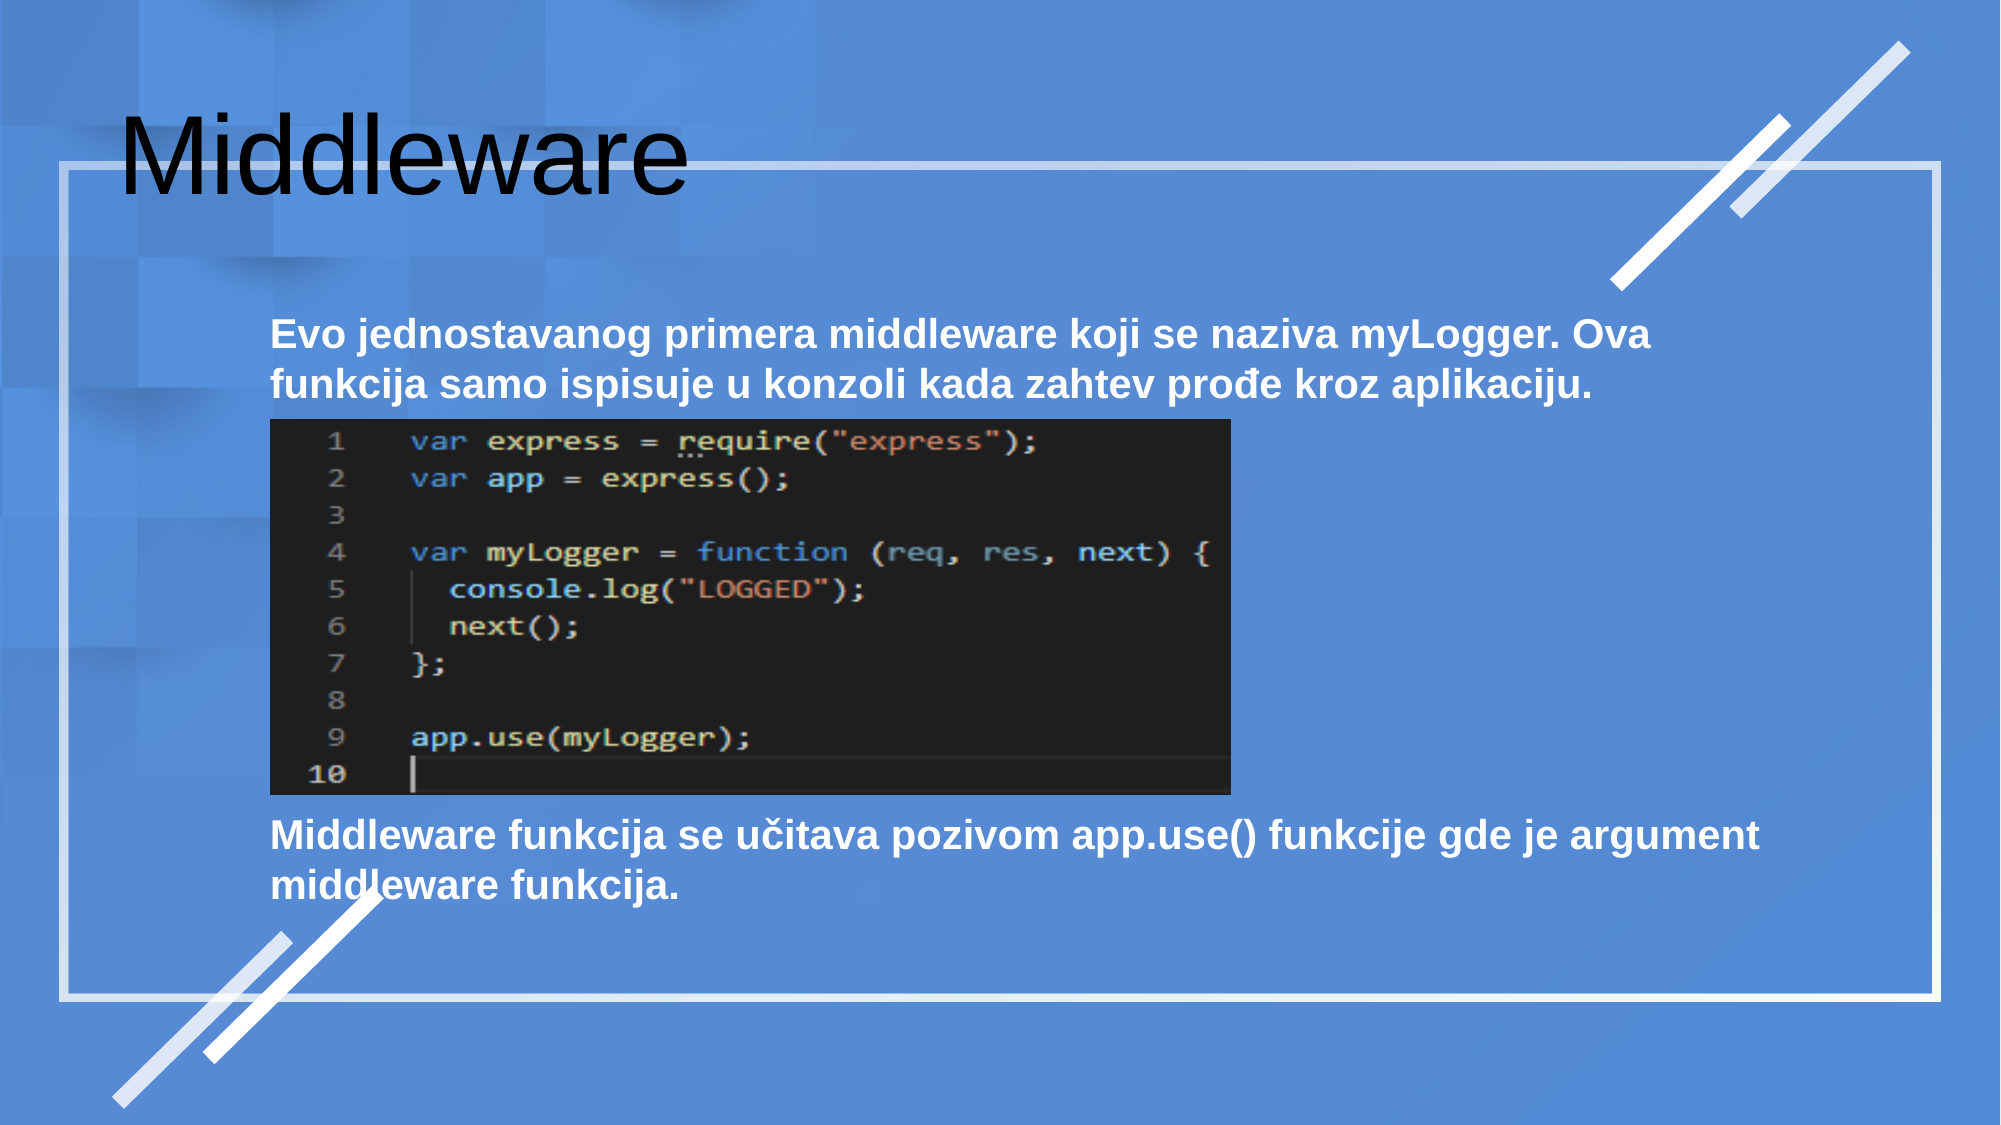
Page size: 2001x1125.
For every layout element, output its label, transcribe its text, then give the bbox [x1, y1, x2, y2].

text_box Evo jednostavanog primera middleware koji se naziva myLogger. Ova funkcija samo ispisuje u konzoli kada zahtev prođe kroz aplikaciju. Middleware funkcija se učitava pozivom app.use() funkcije gde je argument middleware funkcija. [255, 299, 1786, 916]
picture [0, 0, 2001, 1125]
text_box Middleware [102, 74, 1175, 225]
text_box [59, 40, 1941, 1109]
